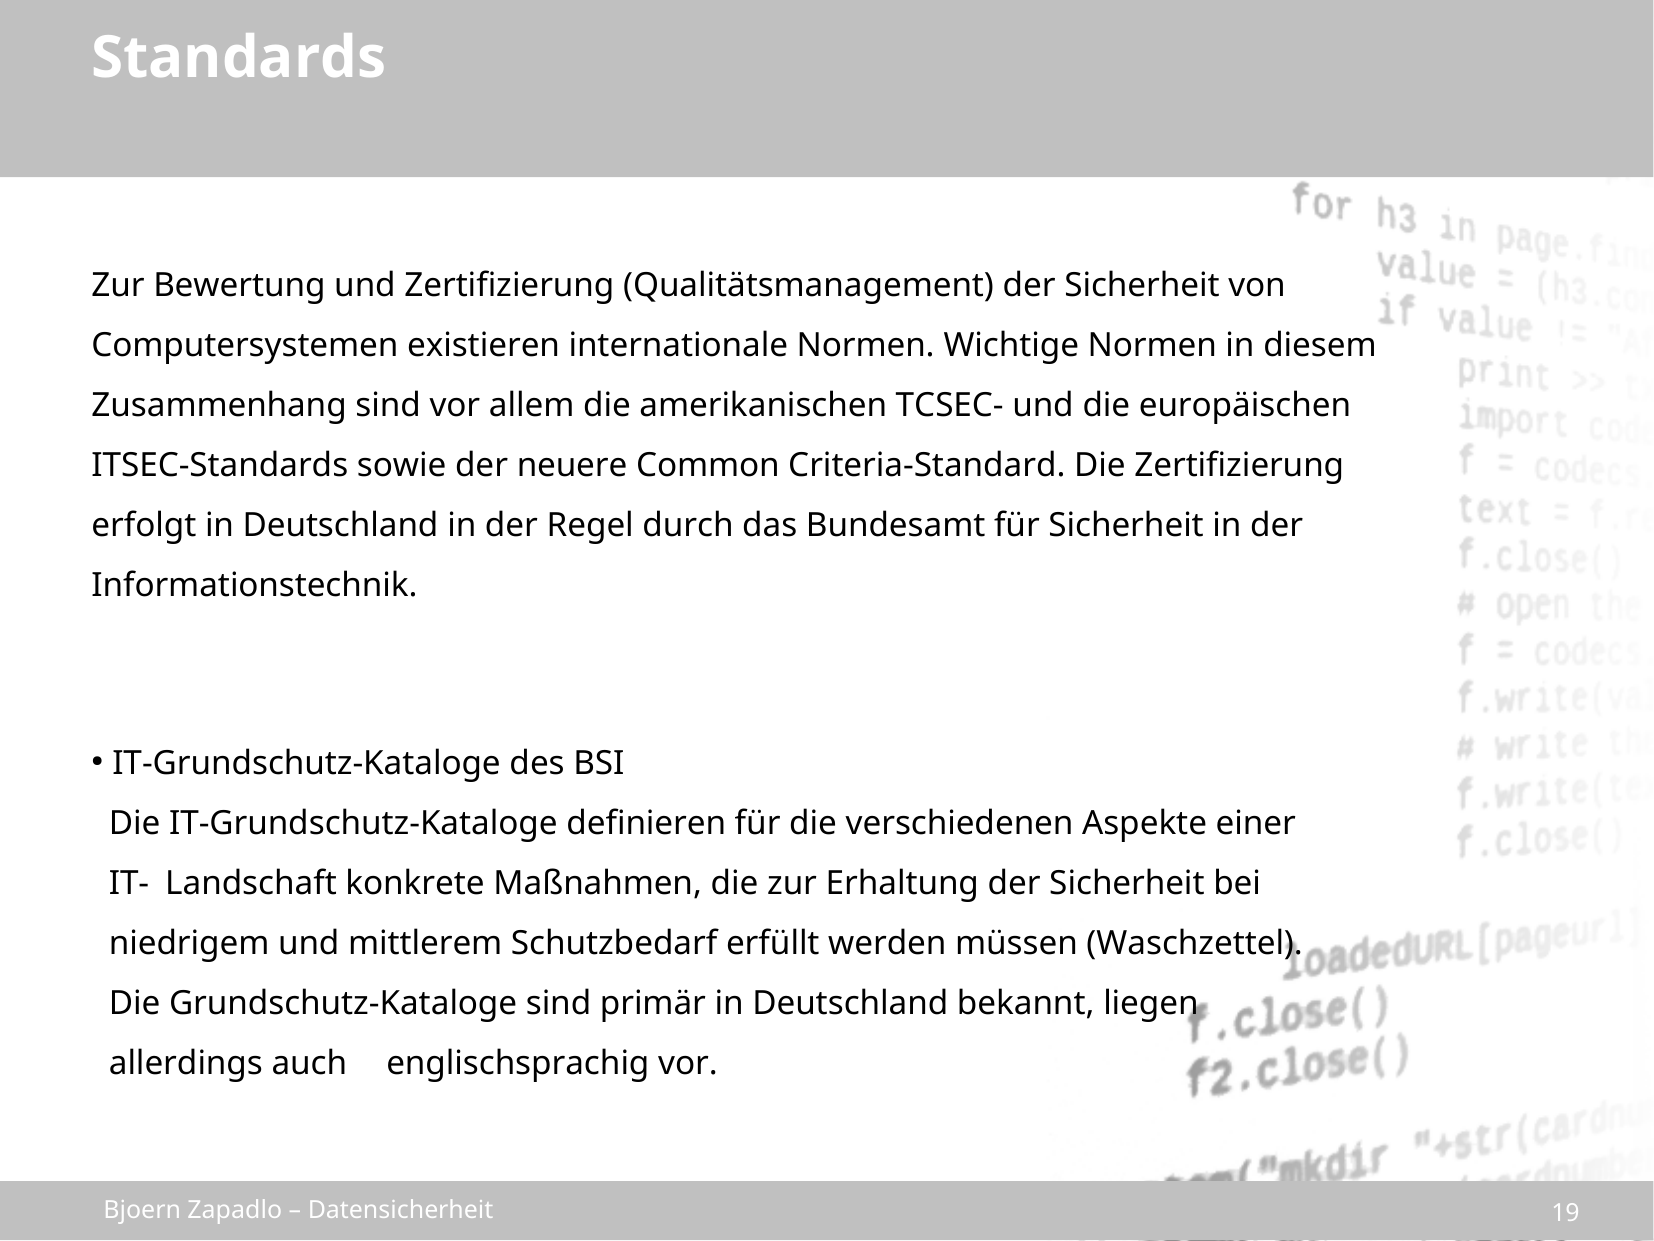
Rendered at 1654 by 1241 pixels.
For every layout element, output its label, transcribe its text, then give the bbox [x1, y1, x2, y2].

picture [0, 178, 1654, 1181]
text_box Standards [76, 17, 1444, 98]
text_box Zur Bewertung und Zertifizierung (Qualitätsmanagement) der Sicherheit von Computersystemen existieren internationale Normen. Wichtige Normen in diesem Zusammenhang sind vor allem die amerikanischen TCSEC- und die europäischen ITSEC-Standards sowie der neuere Common Criteria-Standard. Die Zertifizierung erfolgt in Deutschland in der Regel durch das Bundesamt für Sicherheit in der Informationstechnik. IT-Grundschutz-Kataloge des BSI Die IT-Grundschutz-Kataloge definieren für die verschiedenen Aspekte einer IT- Landschaft konkrete Maßnahmen, die zur Erhaltung der Sicherheit bei niedrigem und mittlerem Schutzbedarf erfüllt werden müssen (Waschzettel). Die Grundschutz-Kataloge sind primär in Deutschland bekannt, liegen allerdings auch englischsprachig vor. [76, 236, 1432, 1089]
